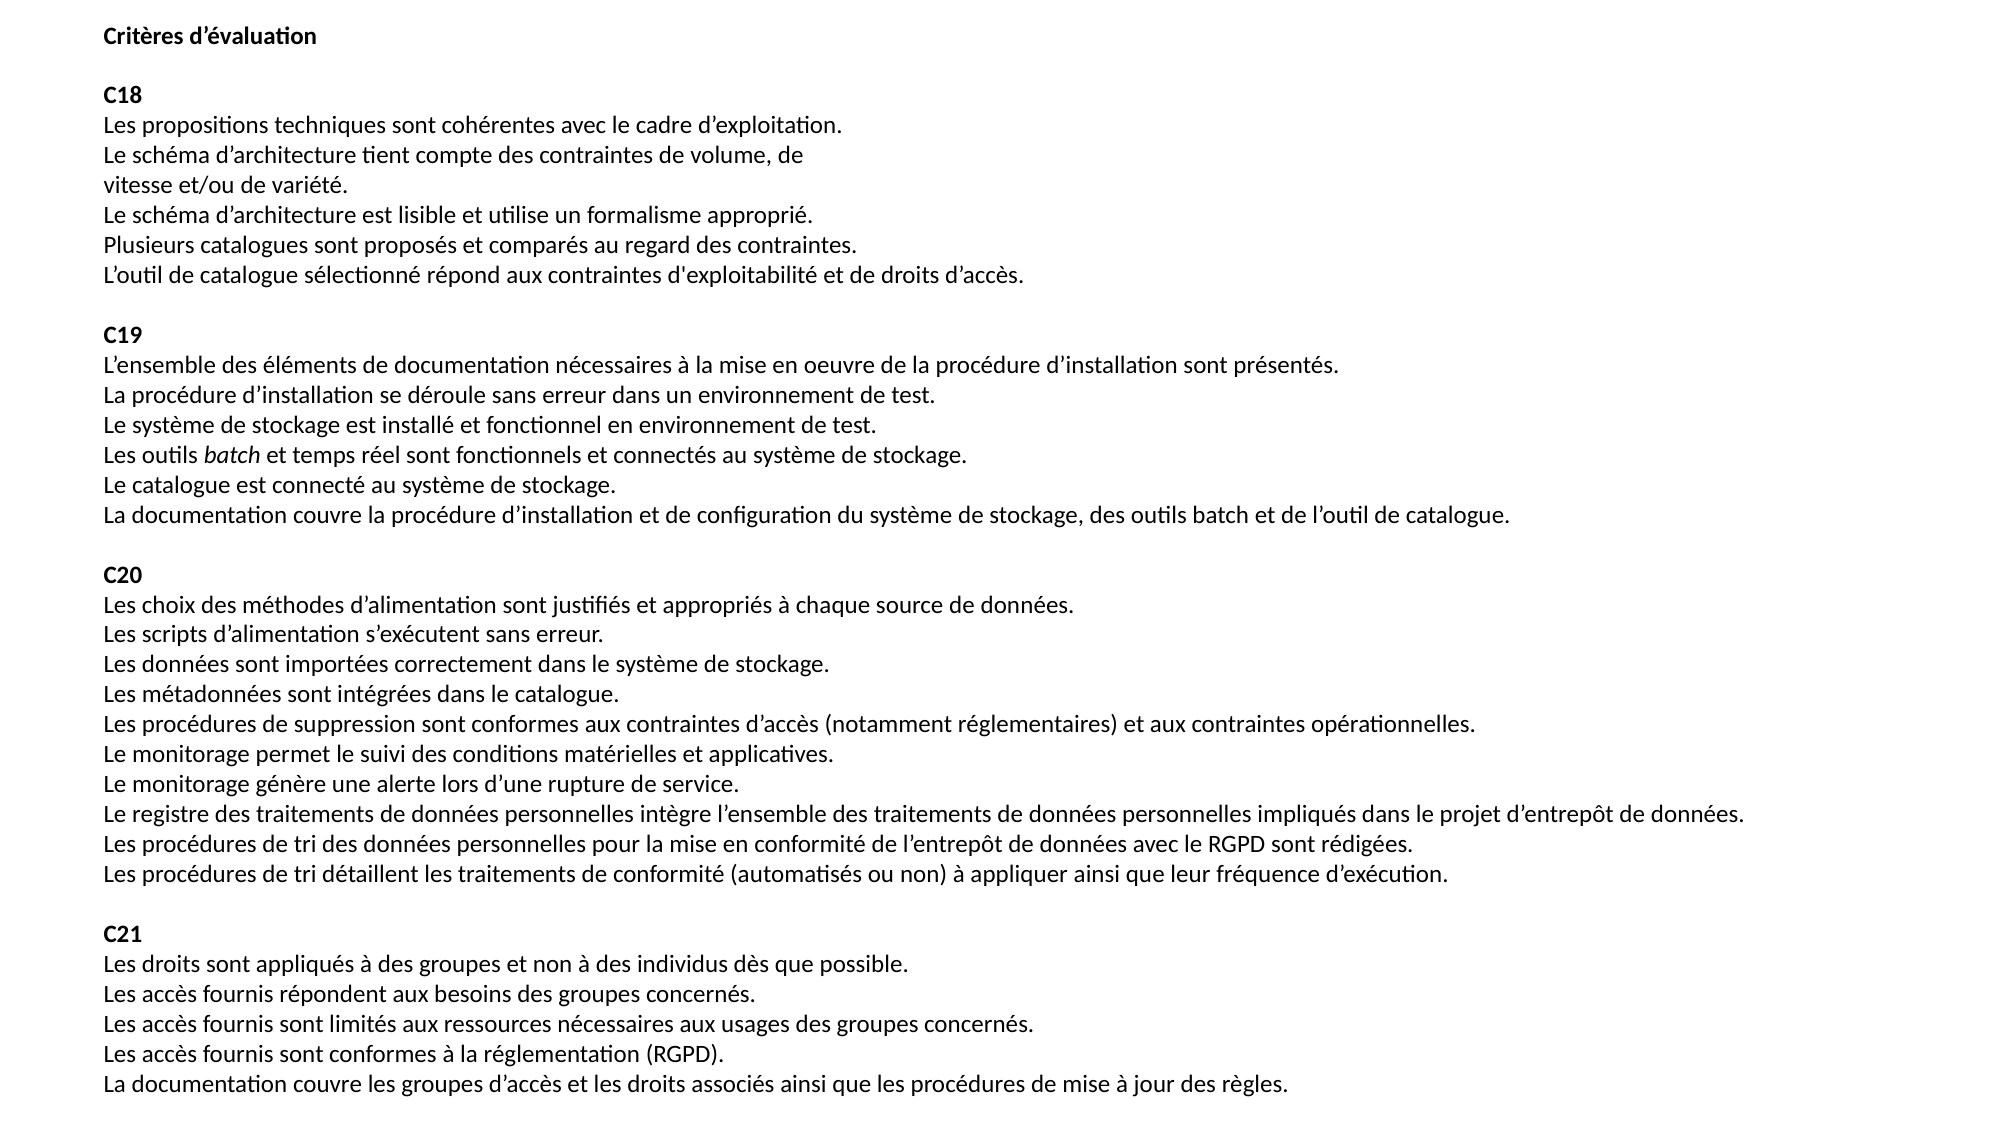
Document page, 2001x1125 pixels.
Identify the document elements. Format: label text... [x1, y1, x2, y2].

text_box Critères d’évaluation C18 Les propositions techniques sont cohérentes avec le cadre d’exploitation. Le schéma d’architecture tient compte des contraintes de volume, de vitesse et/ou de variété. Le schéma d’architecture est lisible et utilise un formalisme approprié. Plusieurs catalogues sont proposés et comparés au regard des contraintes. L’outil de catalogue sélectionné répond aux contraintes d'exploitabilité et de droits d’accès. C19 L’ensemble des éléments de documentation nécessaires à la mise en oeuvre de la procédure d’installation sont présentés. La procédure d’installation se déroule sans erreur dans un environnement de test. Le système de stockage est installé et fonctionnel en environnement de test. Les outils batch et temps réel sont fonctionnels et connectés au système de stockage. Le catalogue est connecté au système de stockage. La documentation couvre la procédure d’installation et de configuration du système de stockage, des outils batch et de l’outil de catalogue. C20 Les choix des méthodes d’alimentation sont justifiés et appropriés à chaque source de données. Les scripts d’alimentation s’exécutent sans erreur. Les données sont importées correctement dans le système de stockage. Les métadonnées sont intégrées dans le catalogue. Les procédures de suppression sont conformes aux contraintes d’accès (notamment réglementaires) et aux contraintes opérationnelles. Le monitorage permet le suivi des conditions matérielles et applicatives. Le monitorage génère une alerte lors d’une rupture de service. Le registre des traitements de données personnelles intègre l’ensemble des traitements de données personnelles impliqués dans le projet d’entrepôt de données. Les procédures de tri des données personnelles pour la mise en conformité de l’entrepôt de données avec le RGPD sont rédigées. Les procédures de tri détaillent les traitements de conformité (automatisés ou non) à appliquer ainsi que leur fréquence d’exécution. C21 Les droits sont appliqués à des groupes et non à des individus dès que possible. Les accès fournis répondent aux besoins des groupes concernés. Les accès fournis sont limités aux ressources nécessaires aux usages des groupes concernés. Les accès fournis sont conformes à la réglementation (RGPD). La documentation couvre les groupes d’accès et les droits associés ainsi que les procédures de mise à jour des règles. [88, 11, 1848, 1105]
